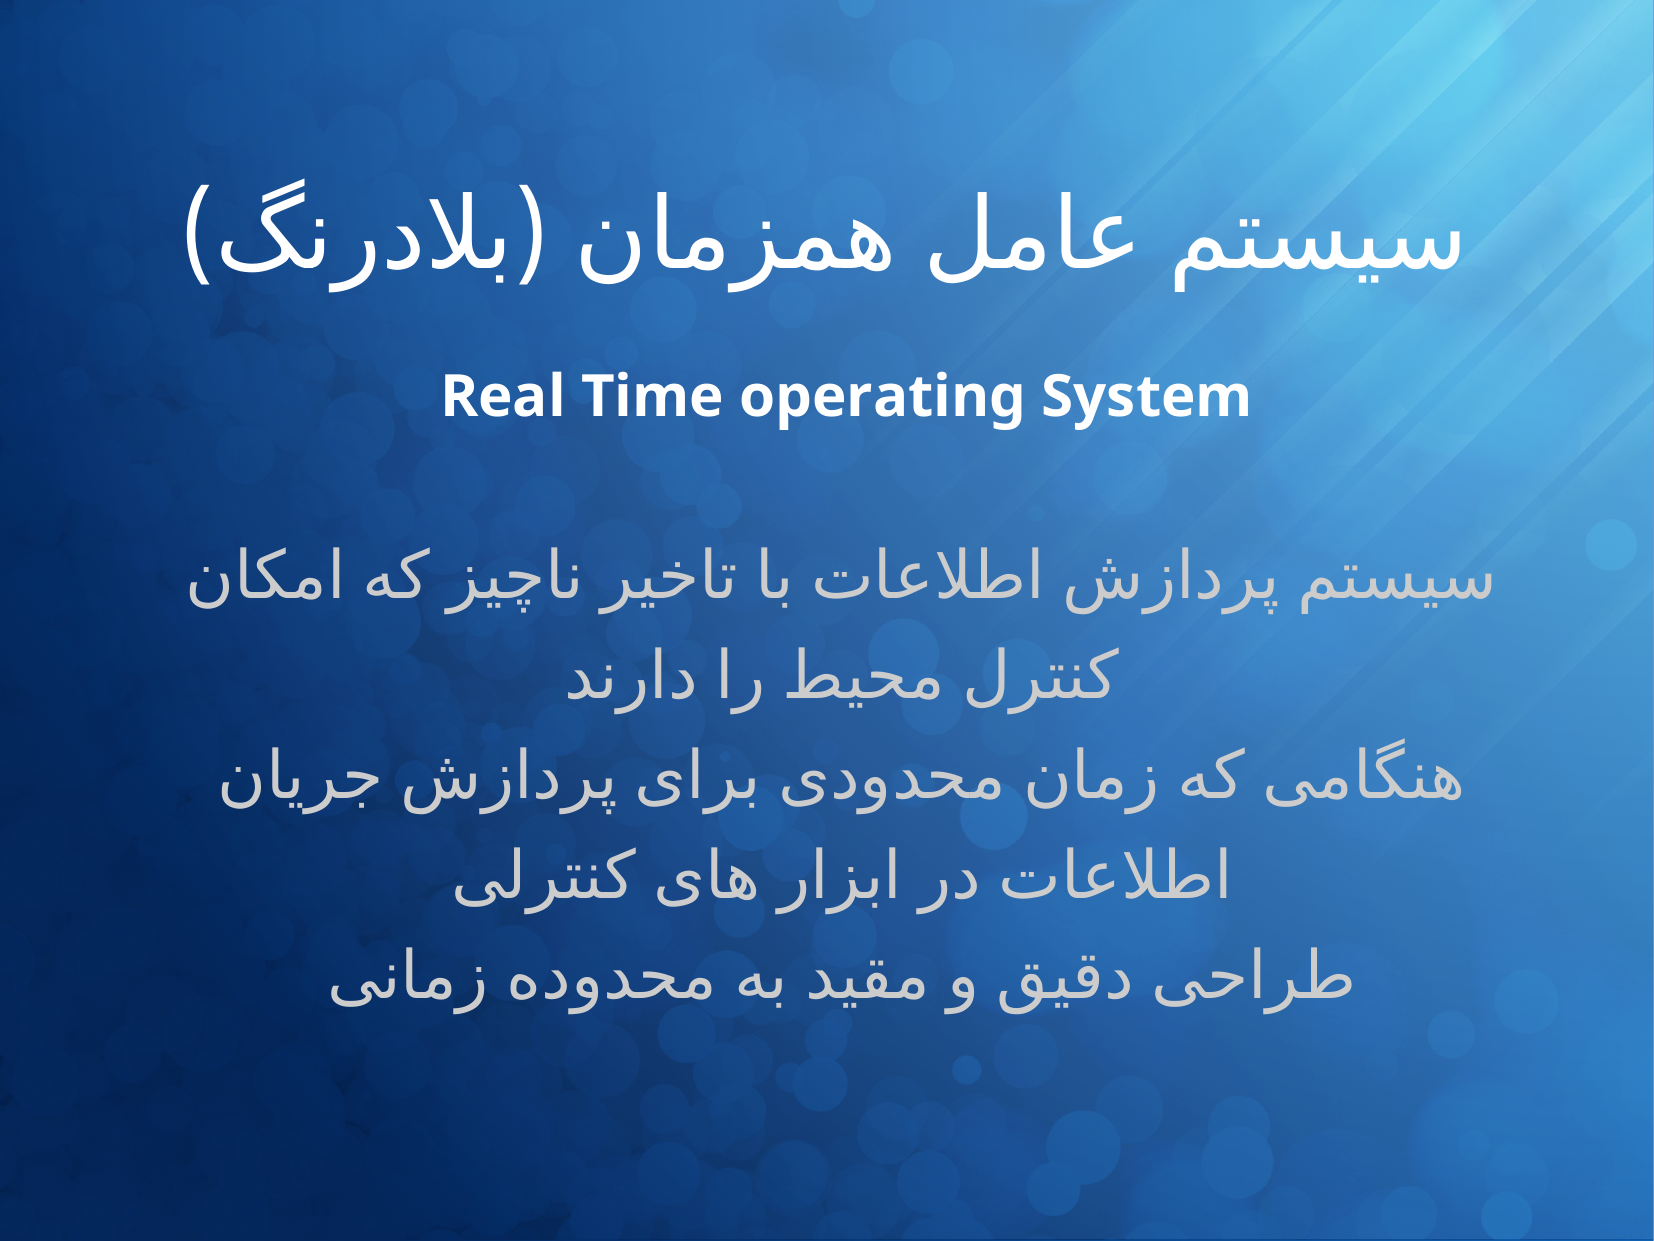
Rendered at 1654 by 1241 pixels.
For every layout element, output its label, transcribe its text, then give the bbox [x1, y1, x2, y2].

title سیستم عامل همزمان (بلادرنگ) [75, 107, 1576, 381]
title Real Time operating System [118, 337, 1576, 451]
picture [0, 0, 1654, 1241]
subtitle سیستم پردازش اطلاعات با تاخیر ناچیز که امکان کنترل محیط را دارند هنگامی که زمان محدودی برای پردازش جریان اطلاعات در ابزار های کنترلی طراحی دقیق و مقید به محدوده زمانی [113, 514, 1571, 1037]
